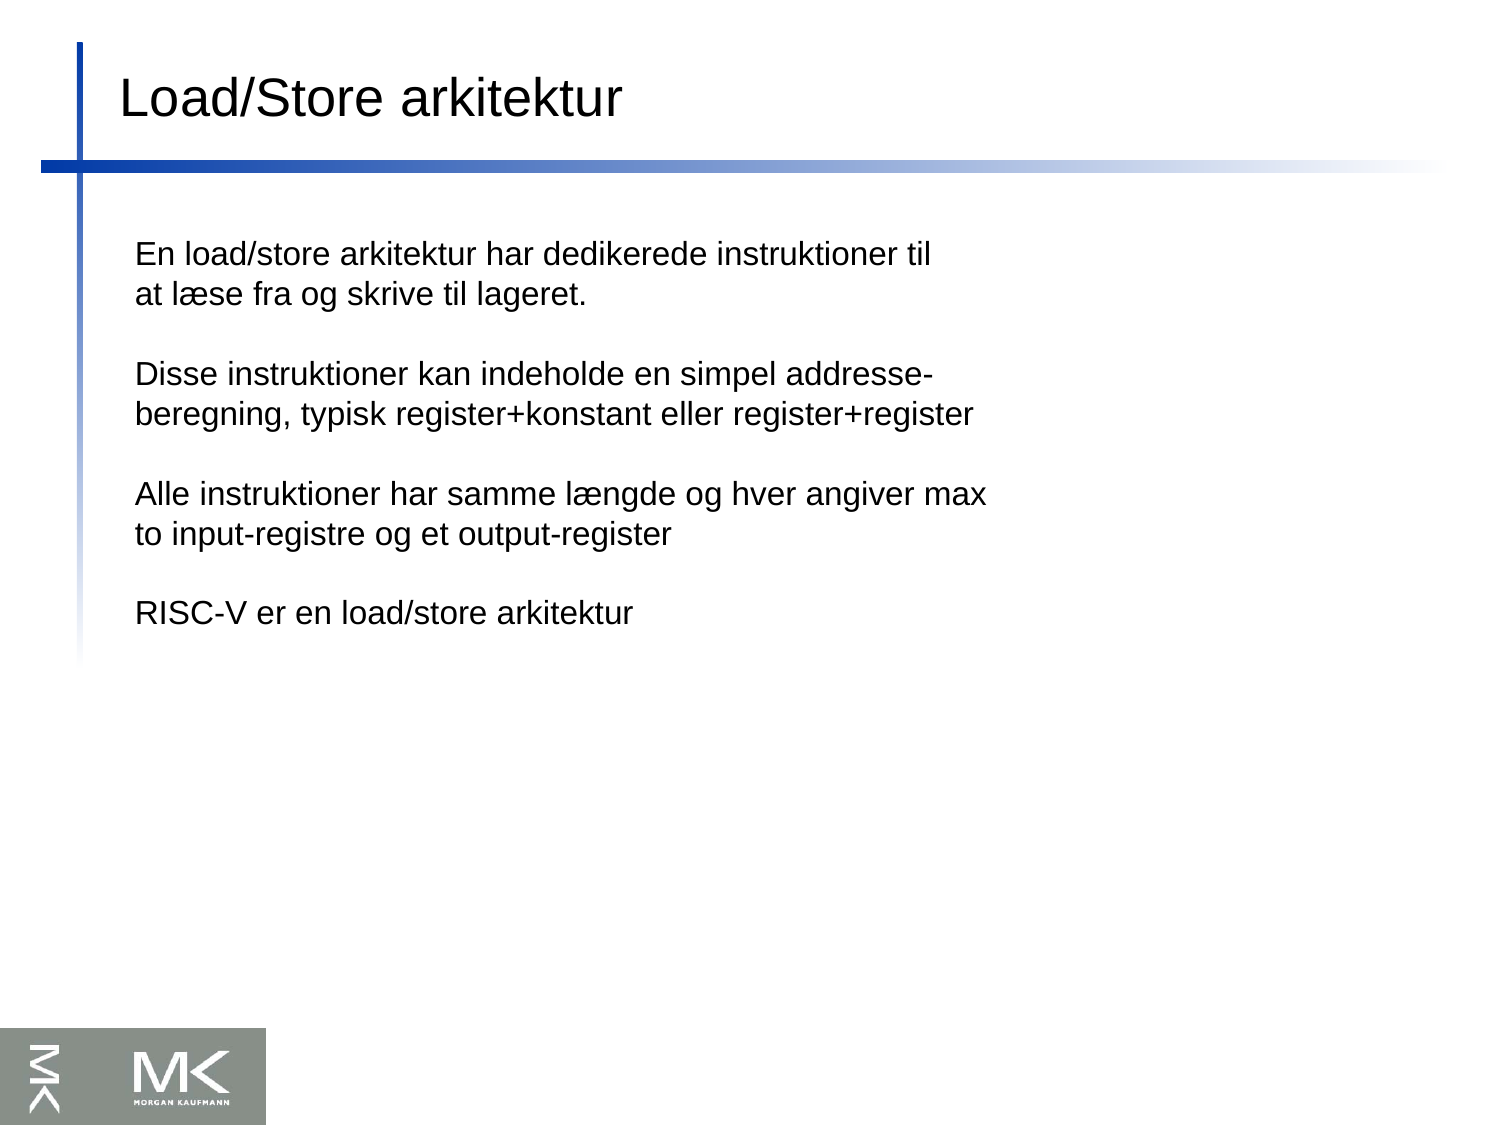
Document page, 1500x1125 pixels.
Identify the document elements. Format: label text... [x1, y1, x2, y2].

picture [0, 1028, 266, 1125]
text_box Load/Store arkitektur [105, 55, 639, 136]
text_box En load/store arkitektur har dedikerede instruktioner til at læse fra og skrive til lageret. Disse instruktioner kan indeholde en simpel addresse- beregning, typisk register+konstant eller register+register Alle instruktioner har samme længde og hver angiver max to input-registre og et output-register RISC-V er en load/store arkitektur [120, 224, 1004, 640]
